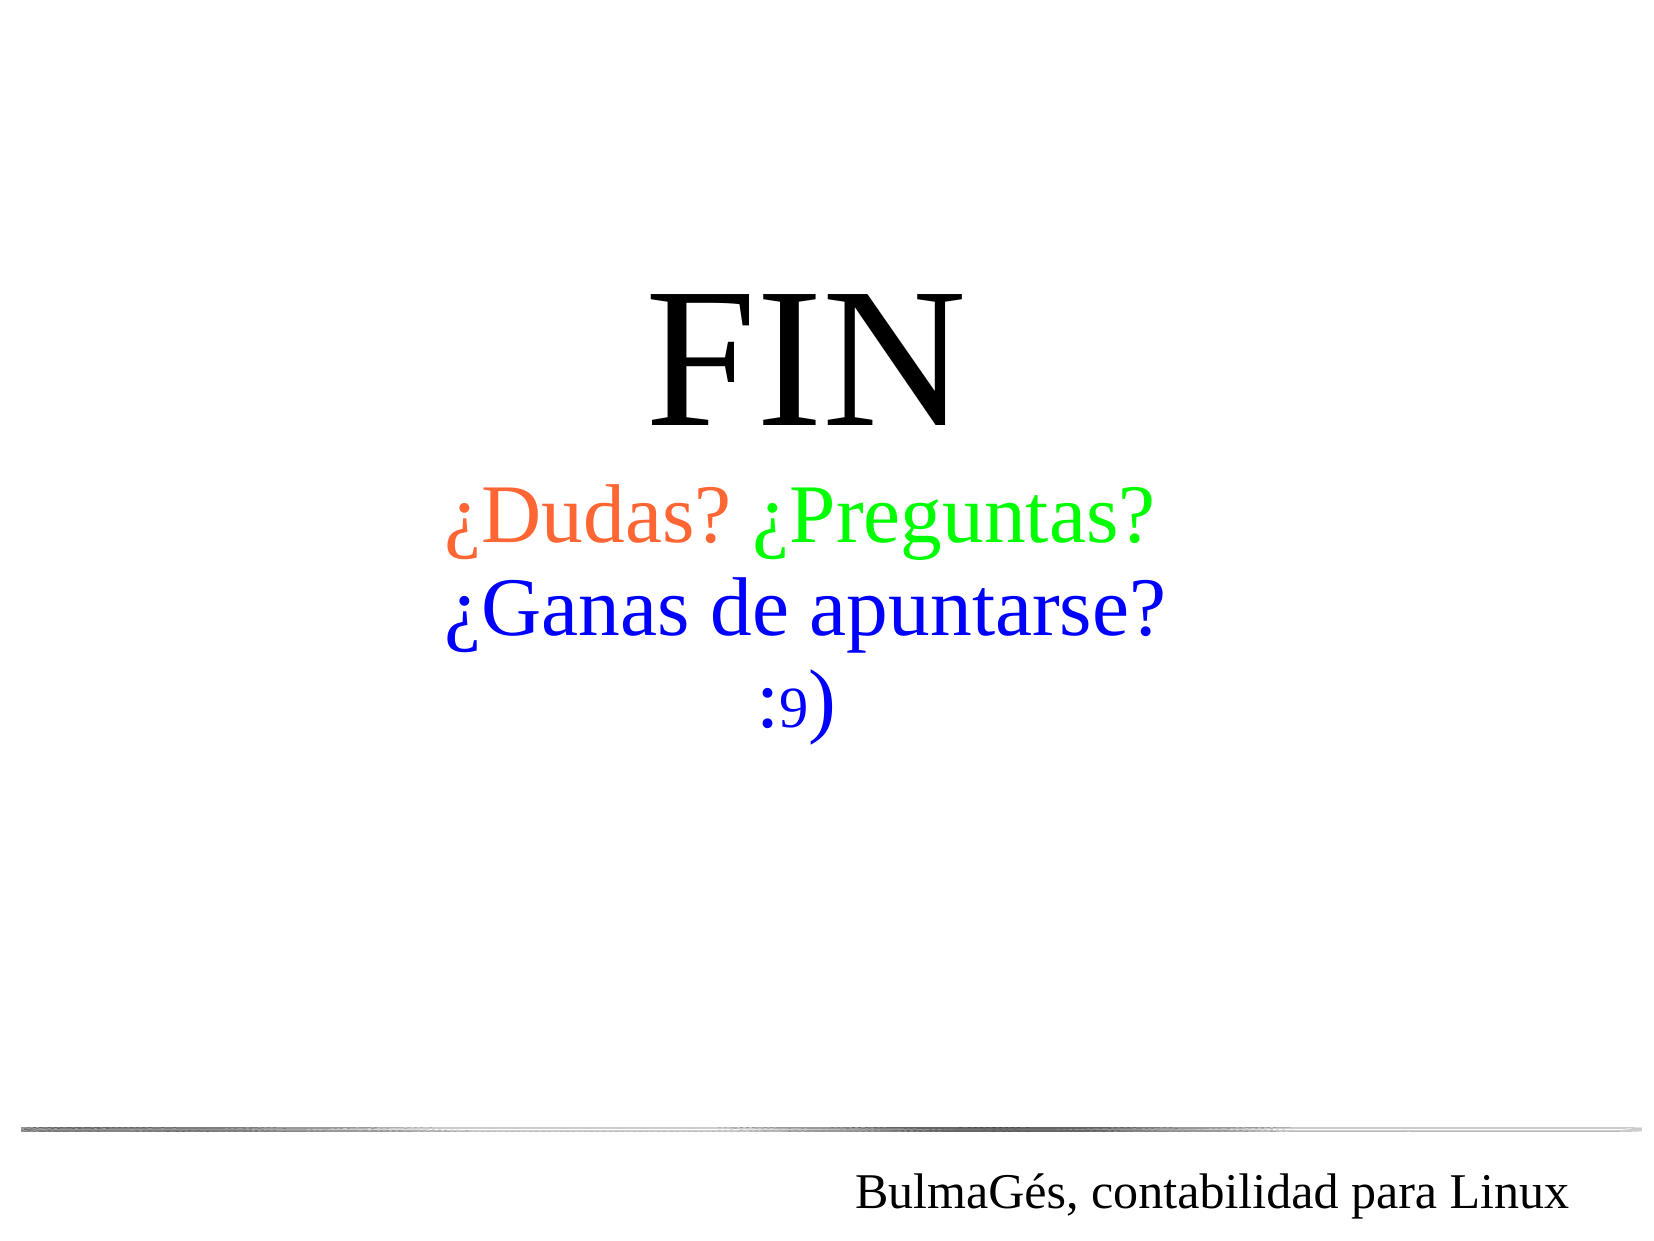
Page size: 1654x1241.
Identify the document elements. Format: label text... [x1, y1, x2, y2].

picture [21, 1127, 1642, 1132]
text_box BulmaGés, contabilidad para Linux [855, 1163, 1636, 1219]
text_box FIN ¿Dudas? ¿Preguntas? ¿Ganas de apuntarse? :9) [445, 247, 1175, 746]
